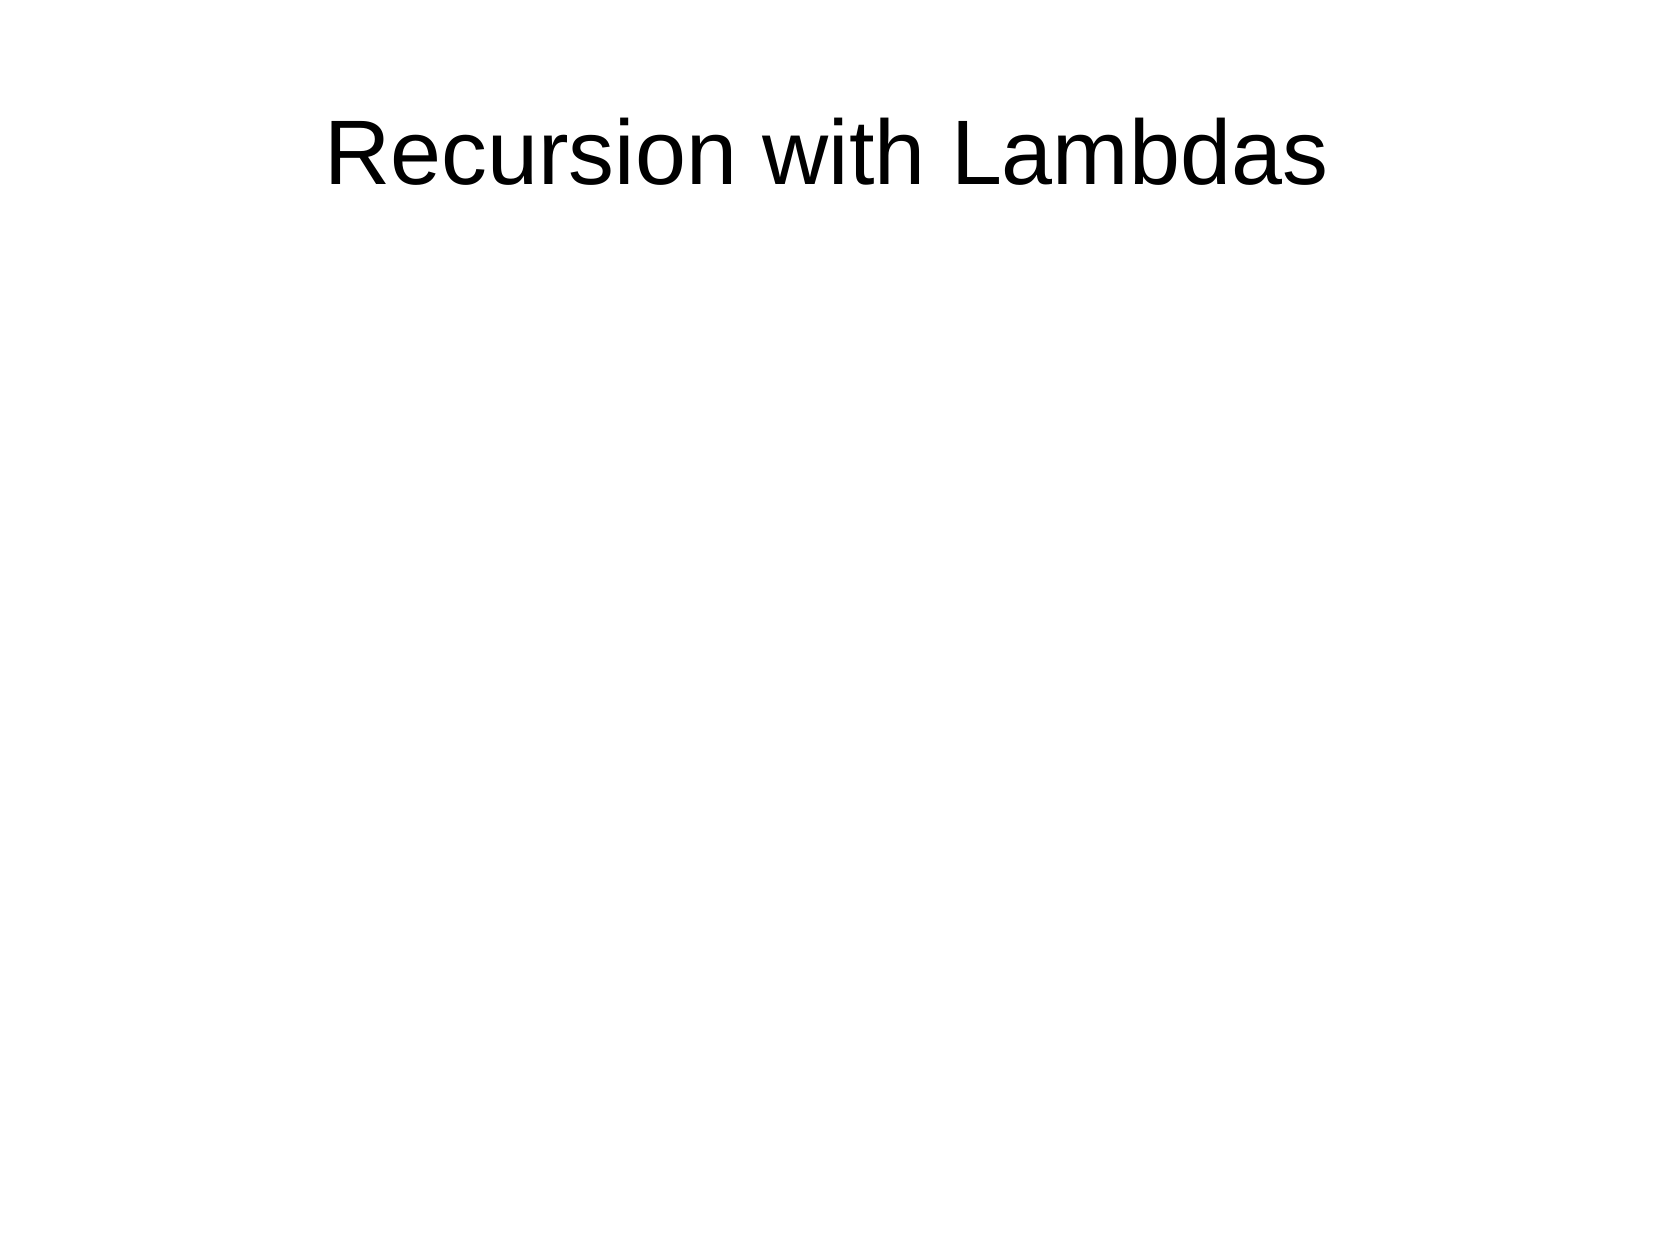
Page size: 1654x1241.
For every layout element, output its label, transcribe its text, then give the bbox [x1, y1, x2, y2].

title Recursion with Lambdas [82, 49, 1571, 257]
